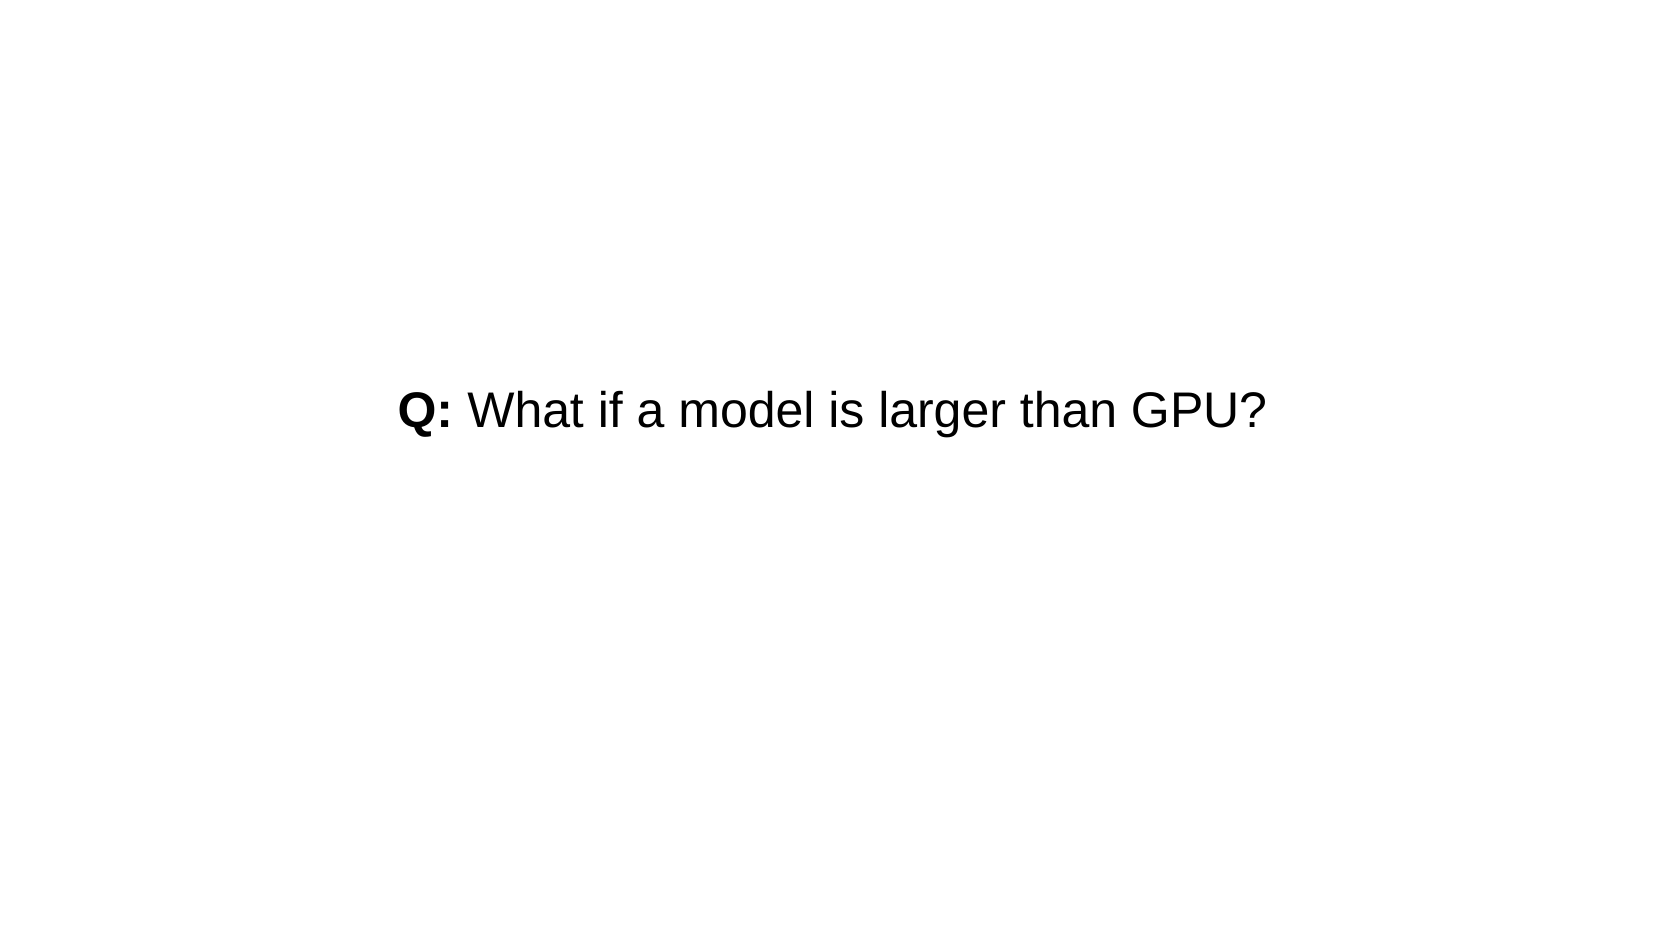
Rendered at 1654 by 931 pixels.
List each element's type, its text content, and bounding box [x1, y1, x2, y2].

subtitle Q: What if a model is larger than GPU? [88, 335, 1577, 876]
